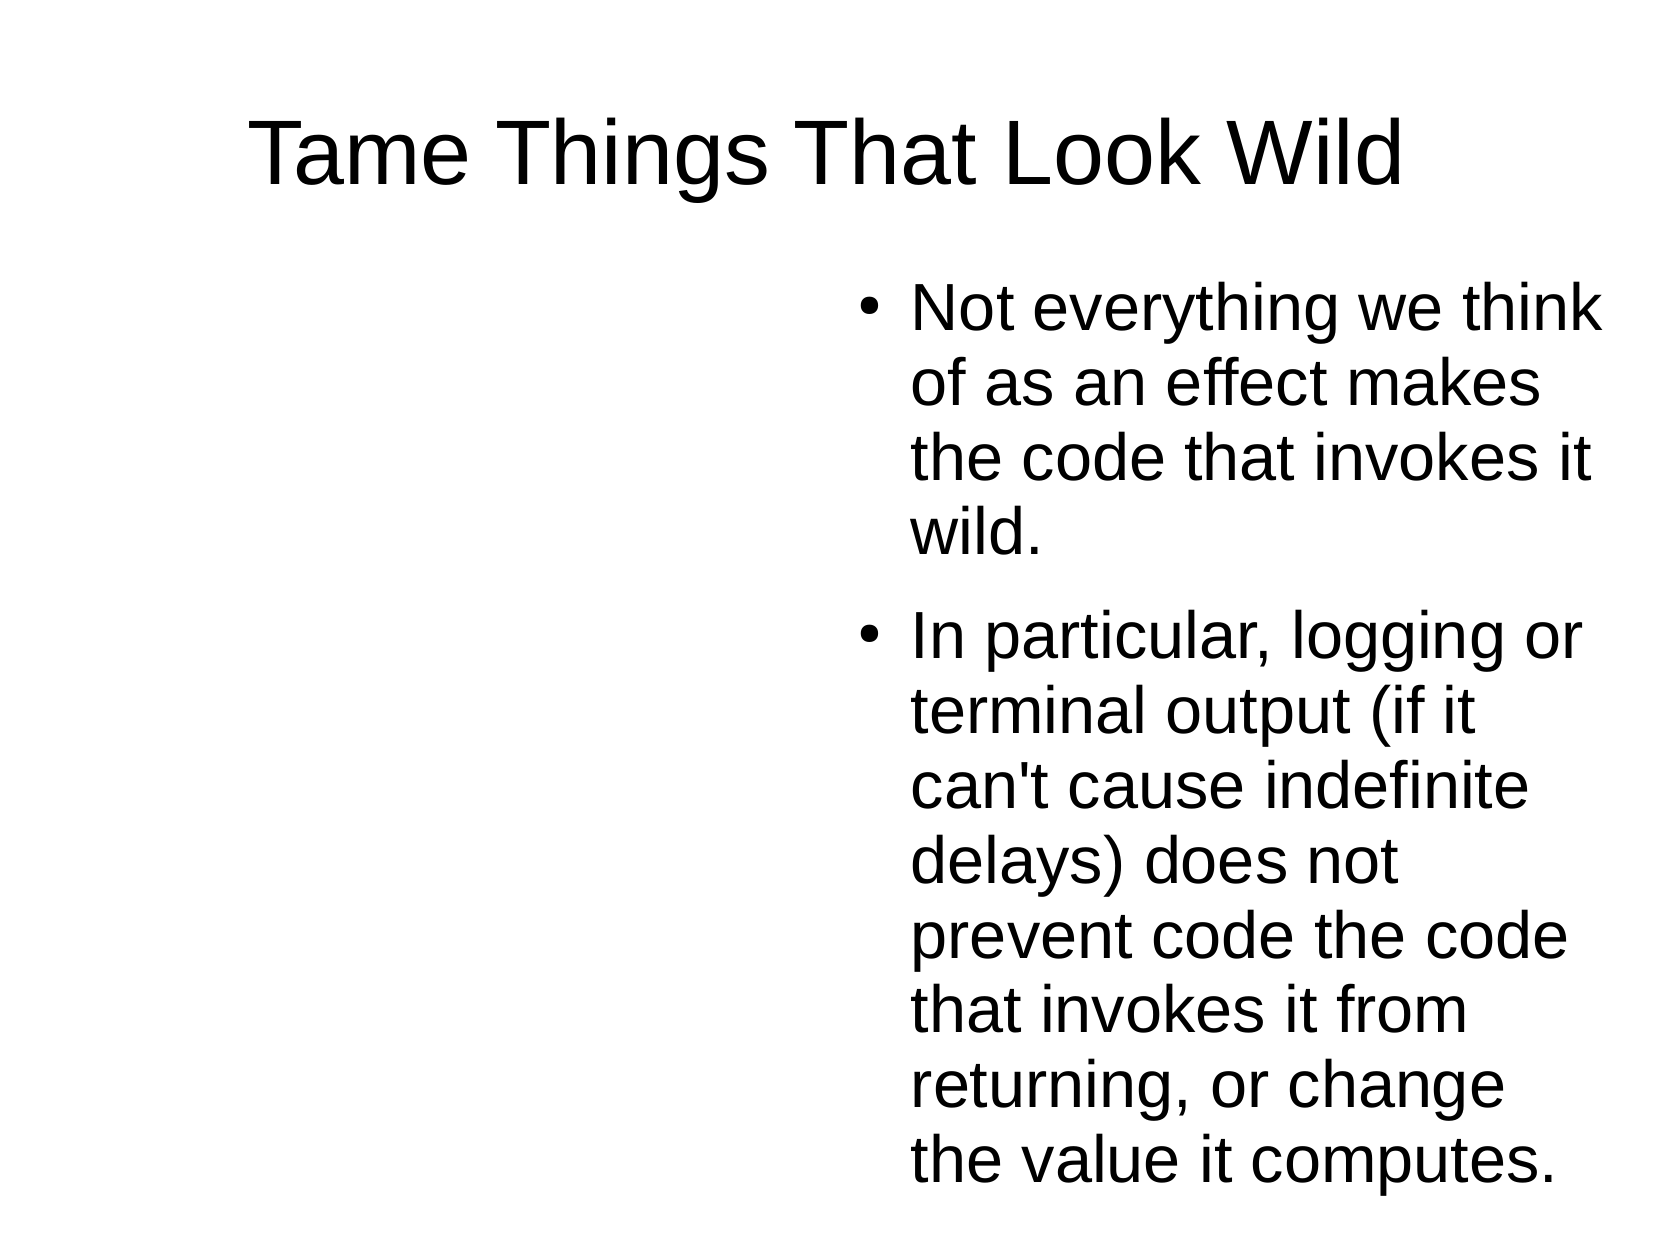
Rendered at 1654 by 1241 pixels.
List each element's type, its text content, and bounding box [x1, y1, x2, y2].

title Tame Things That Look Wild [82, 49, 1571, 257]
list Not everything we think of as an effect makes the code that invokes it wild. In particular, logging or terminal output (if it can't cause indefinite delays) does not prevent code the code that invokes it from returning, or change the value it computes. [840, 270, 1606, 1201]
